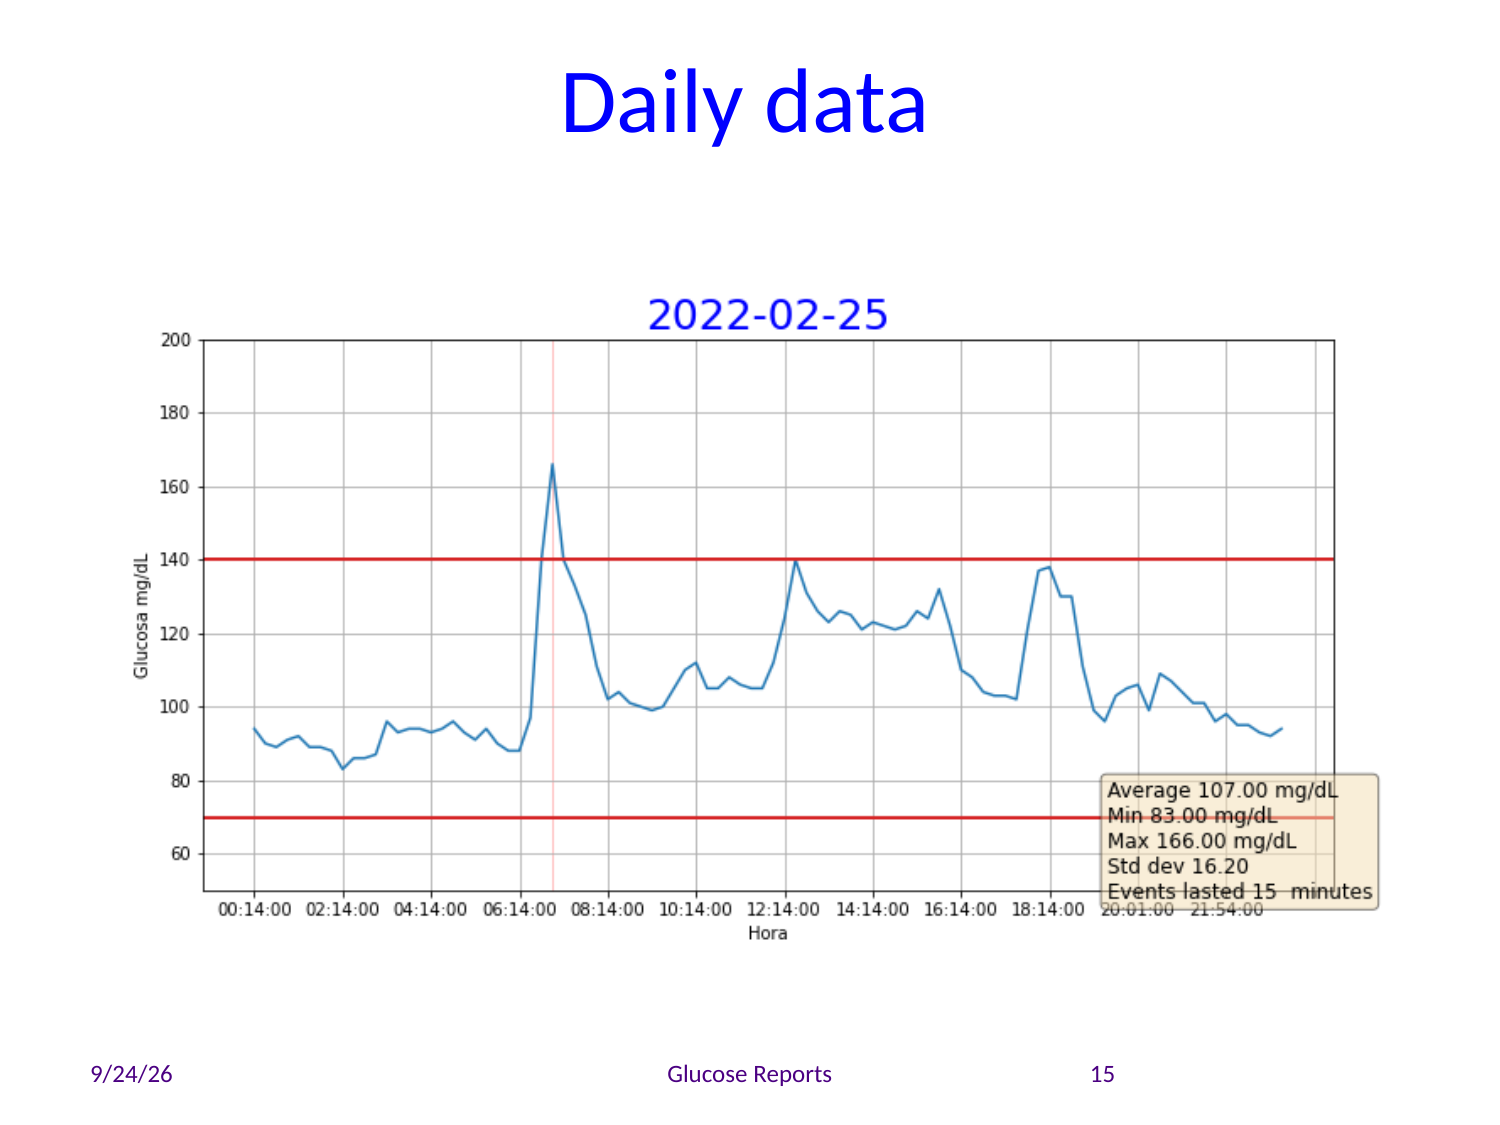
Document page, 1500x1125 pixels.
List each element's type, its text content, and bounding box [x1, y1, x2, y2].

title Daily data [75, 2, 1426, 190]
picture [21, 253, 1479, 982]
